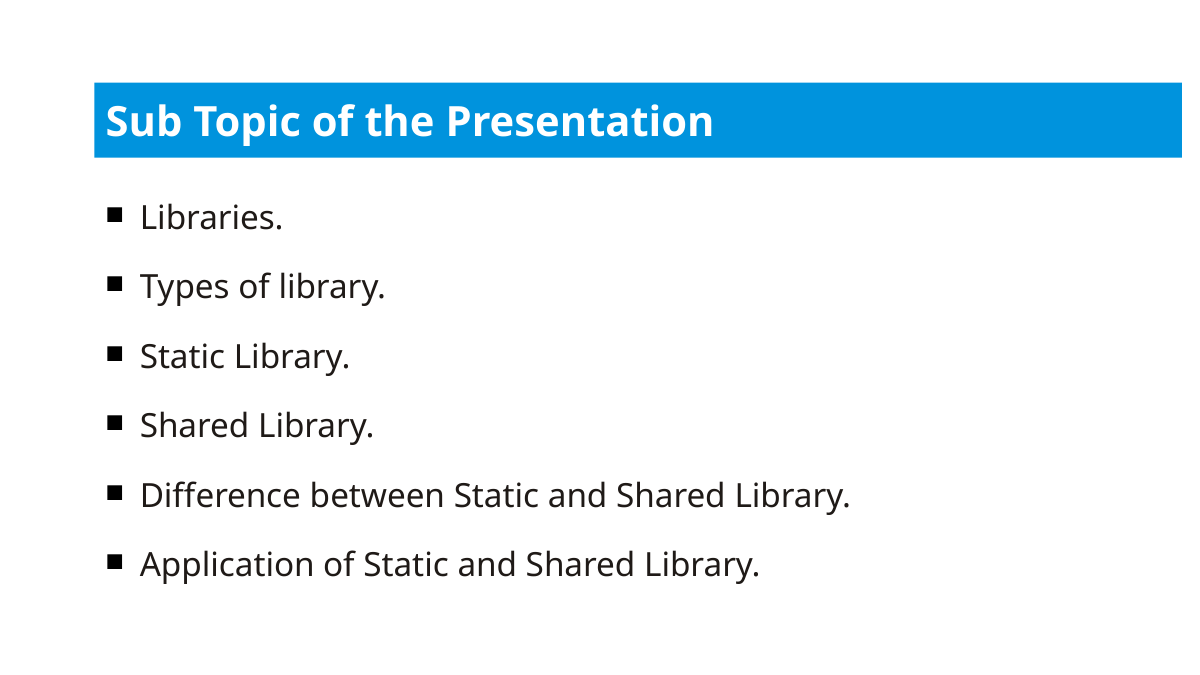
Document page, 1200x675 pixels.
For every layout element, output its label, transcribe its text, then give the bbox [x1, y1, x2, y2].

title Sub Topic of the Presentation [94, 82, 1182, 158]
list Libraries. Types of library. Static Library. Shared Library. Difference between Static and Shared Library. Application of Static and Shared Library. [78, 177, 1099, 603]
